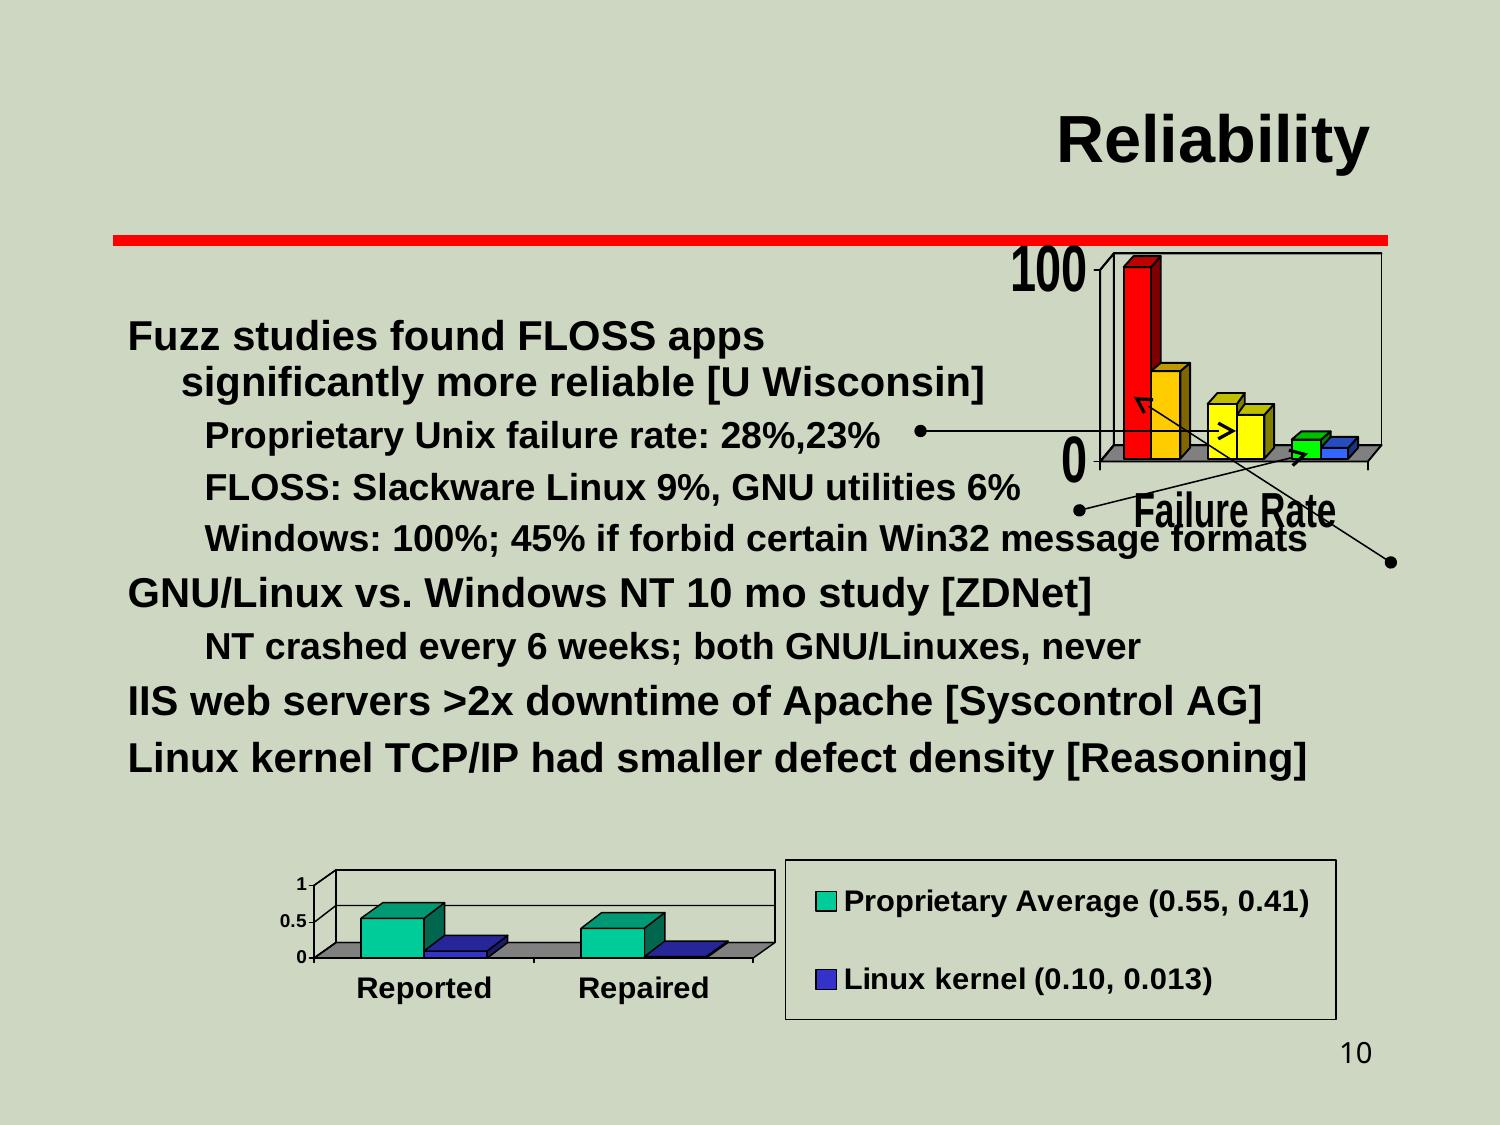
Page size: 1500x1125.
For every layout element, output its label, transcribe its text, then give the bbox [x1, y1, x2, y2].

chart [920, 168, 1466, 602]
title Reliability [90, 64, 1372, 215]
chart [55, 847, 1372, 1038]
list Fuzz studies found FLOSS apps significantly more reliable [U Wisconsin] Proprietary Unix failure rate: 28%,23% FLOSS: Slackware Linux 9%, GNU utilities 6% Windows: 100%; 45% if forbid certain Win32 message formats GNU/Linux vs. Windows NT 10 mo study [ZDNet] NT crashed every 6 weeks; both GNU/Linuxes, never IIS web servers >2x downtime of Apache [Syscontrol AG] Linux kernel TCP/IP had smaller defect density [Reasoning] [110, 312, 1391, 1038]
